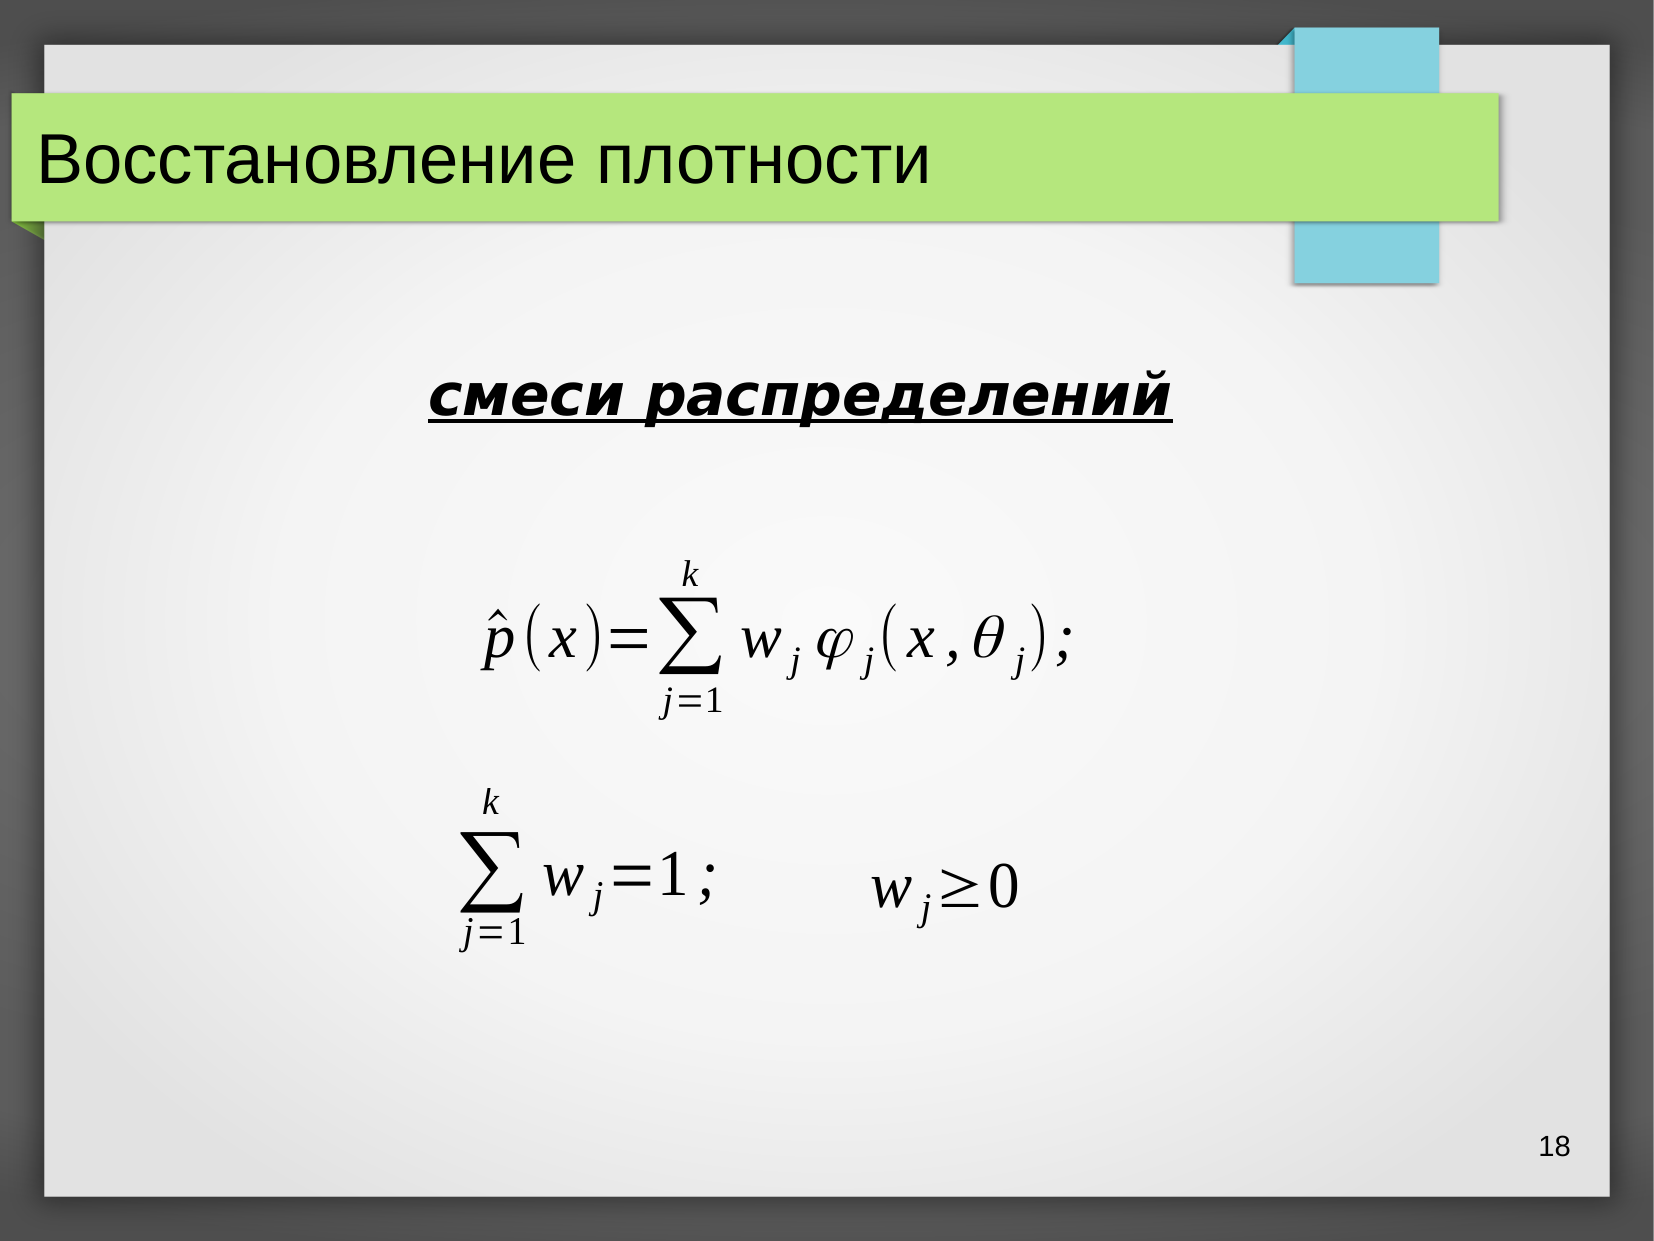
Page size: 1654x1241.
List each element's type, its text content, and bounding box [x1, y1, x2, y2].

text_box смеси распределений [413, 354, 1229, 438]
title Восстановление плотности [35, 118, 1489, 200]
picture [0, 0, 1654, 1241]
chart [472, 552, 1082, 721]
chart [448, 788, 725, 957]
chart [862, 862, 1029, 934]
